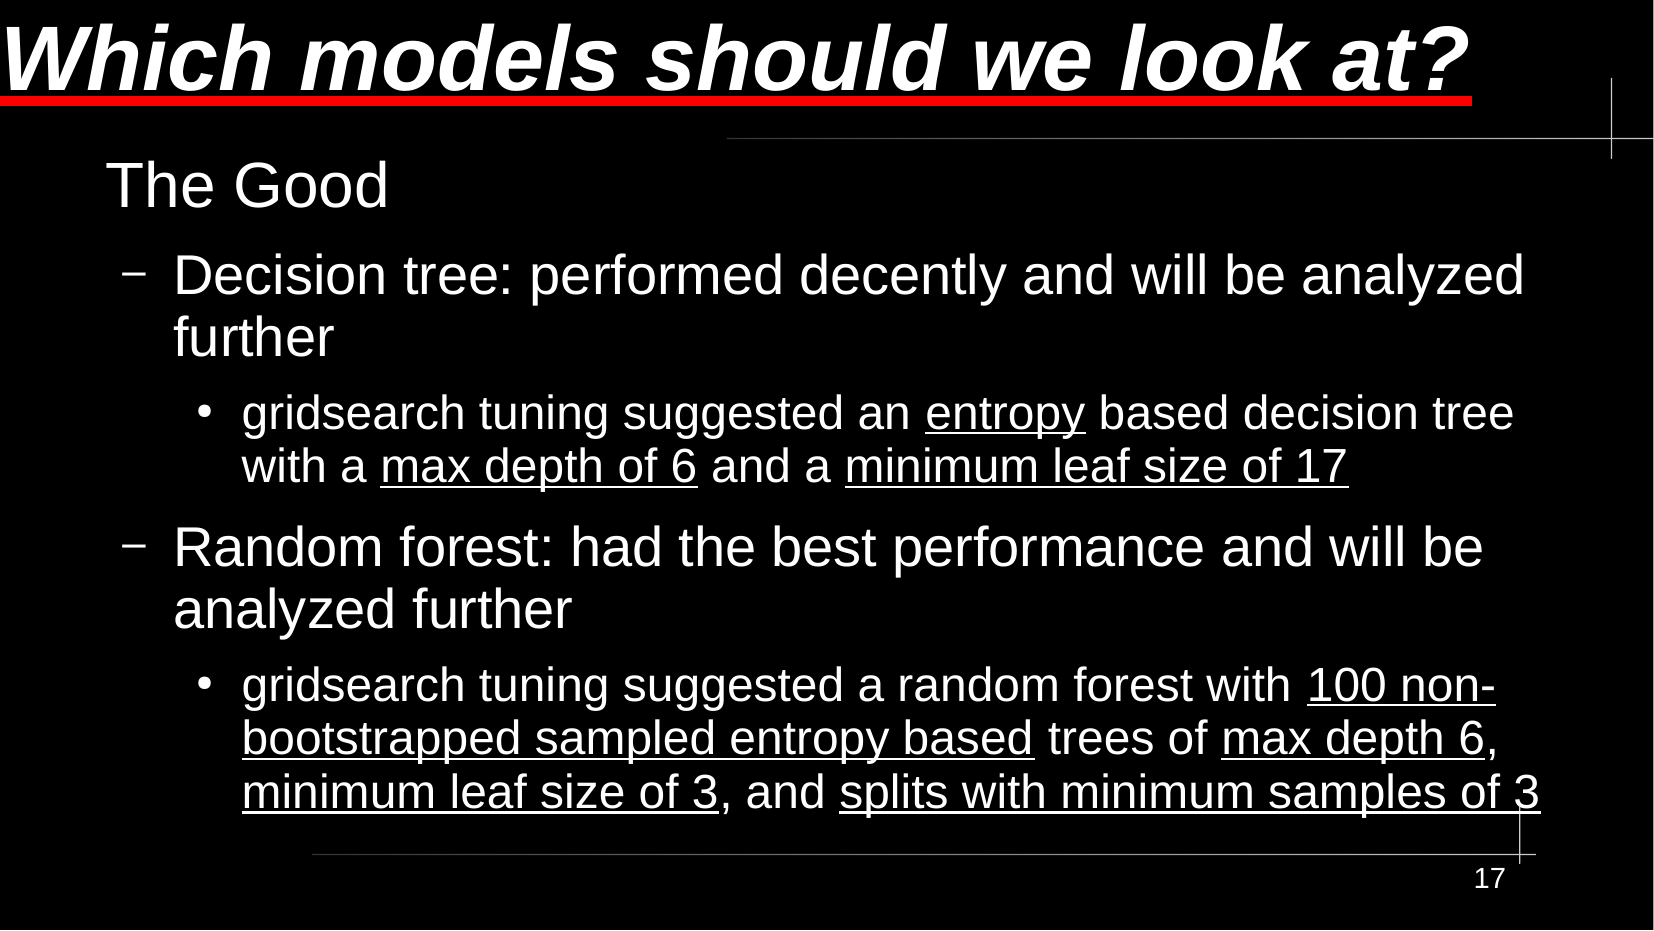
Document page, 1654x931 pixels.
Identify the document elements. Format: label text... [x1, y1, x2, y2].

title Which models should we look at? [0, 0, 1565, 119]
list The Good Decision tree: performed decently and will be analyzed further gridsearch tuning suggested an entropy based decision tree with a max depth of 6 and a minimum leaf size of 17 Random forest: had the best performance and will be analyzed further gridsearch tuning suggested a random forest with 100 non-bootstrapped sampled entropy based trees of max depth 6, minimum leaf size of 3, and splits with minimum samples of 3 [37, 150, 1613, 826]
